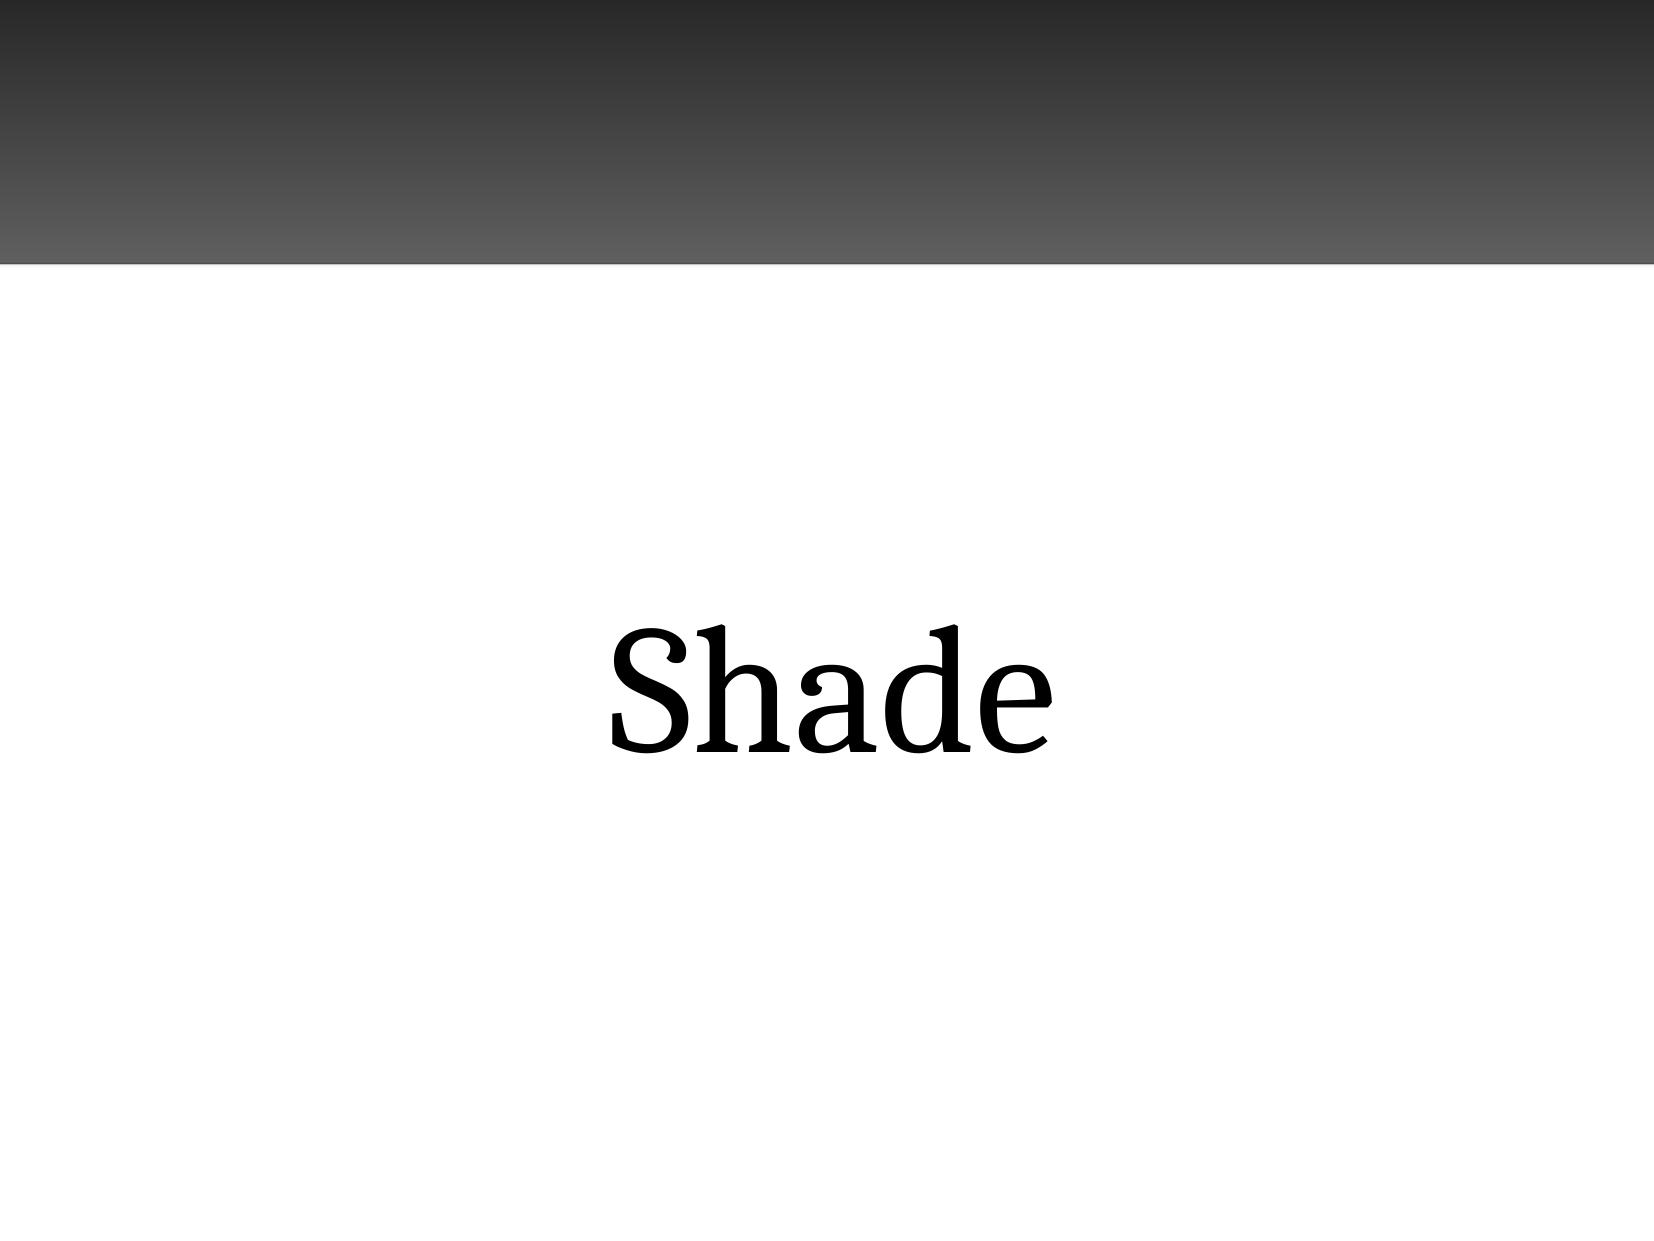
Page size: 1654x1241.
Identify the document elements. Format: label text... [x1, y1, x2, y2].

list Shade [130, 525, 1537, 797]
